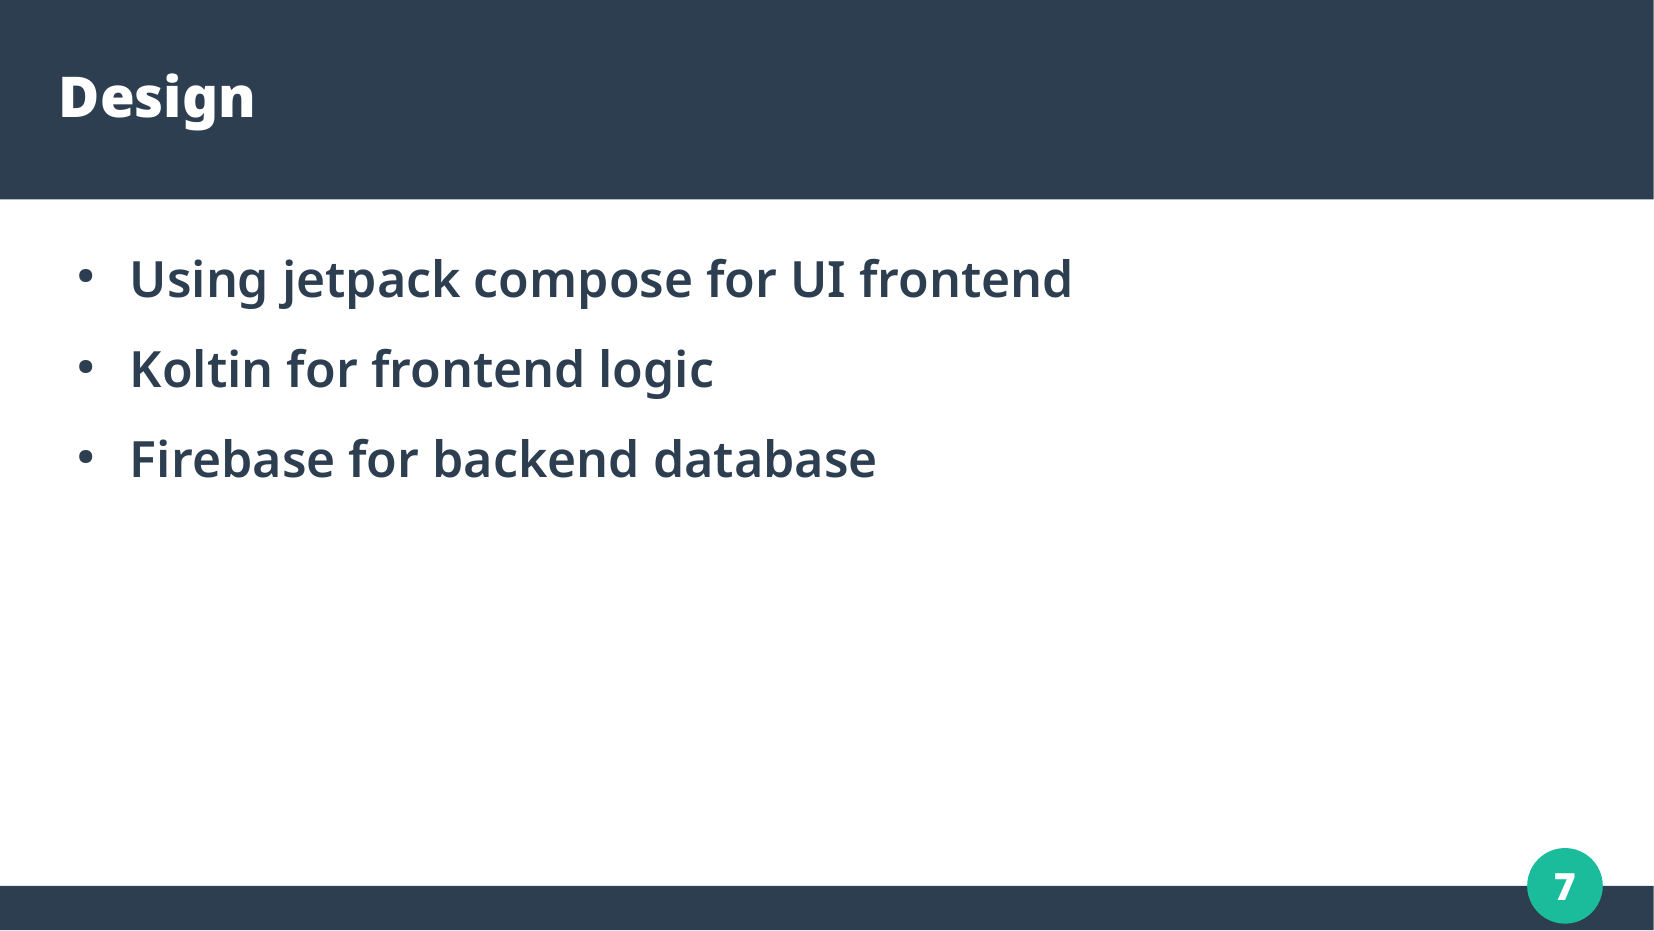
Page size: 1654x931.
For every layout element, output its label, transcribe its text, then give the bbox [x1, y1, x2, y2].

title Design [59, 37, 1595, 155]
list Using jetpack compose for UI frontend Koltin for frontend logic Firebase for backend database [59, 243, 1595, 864]
